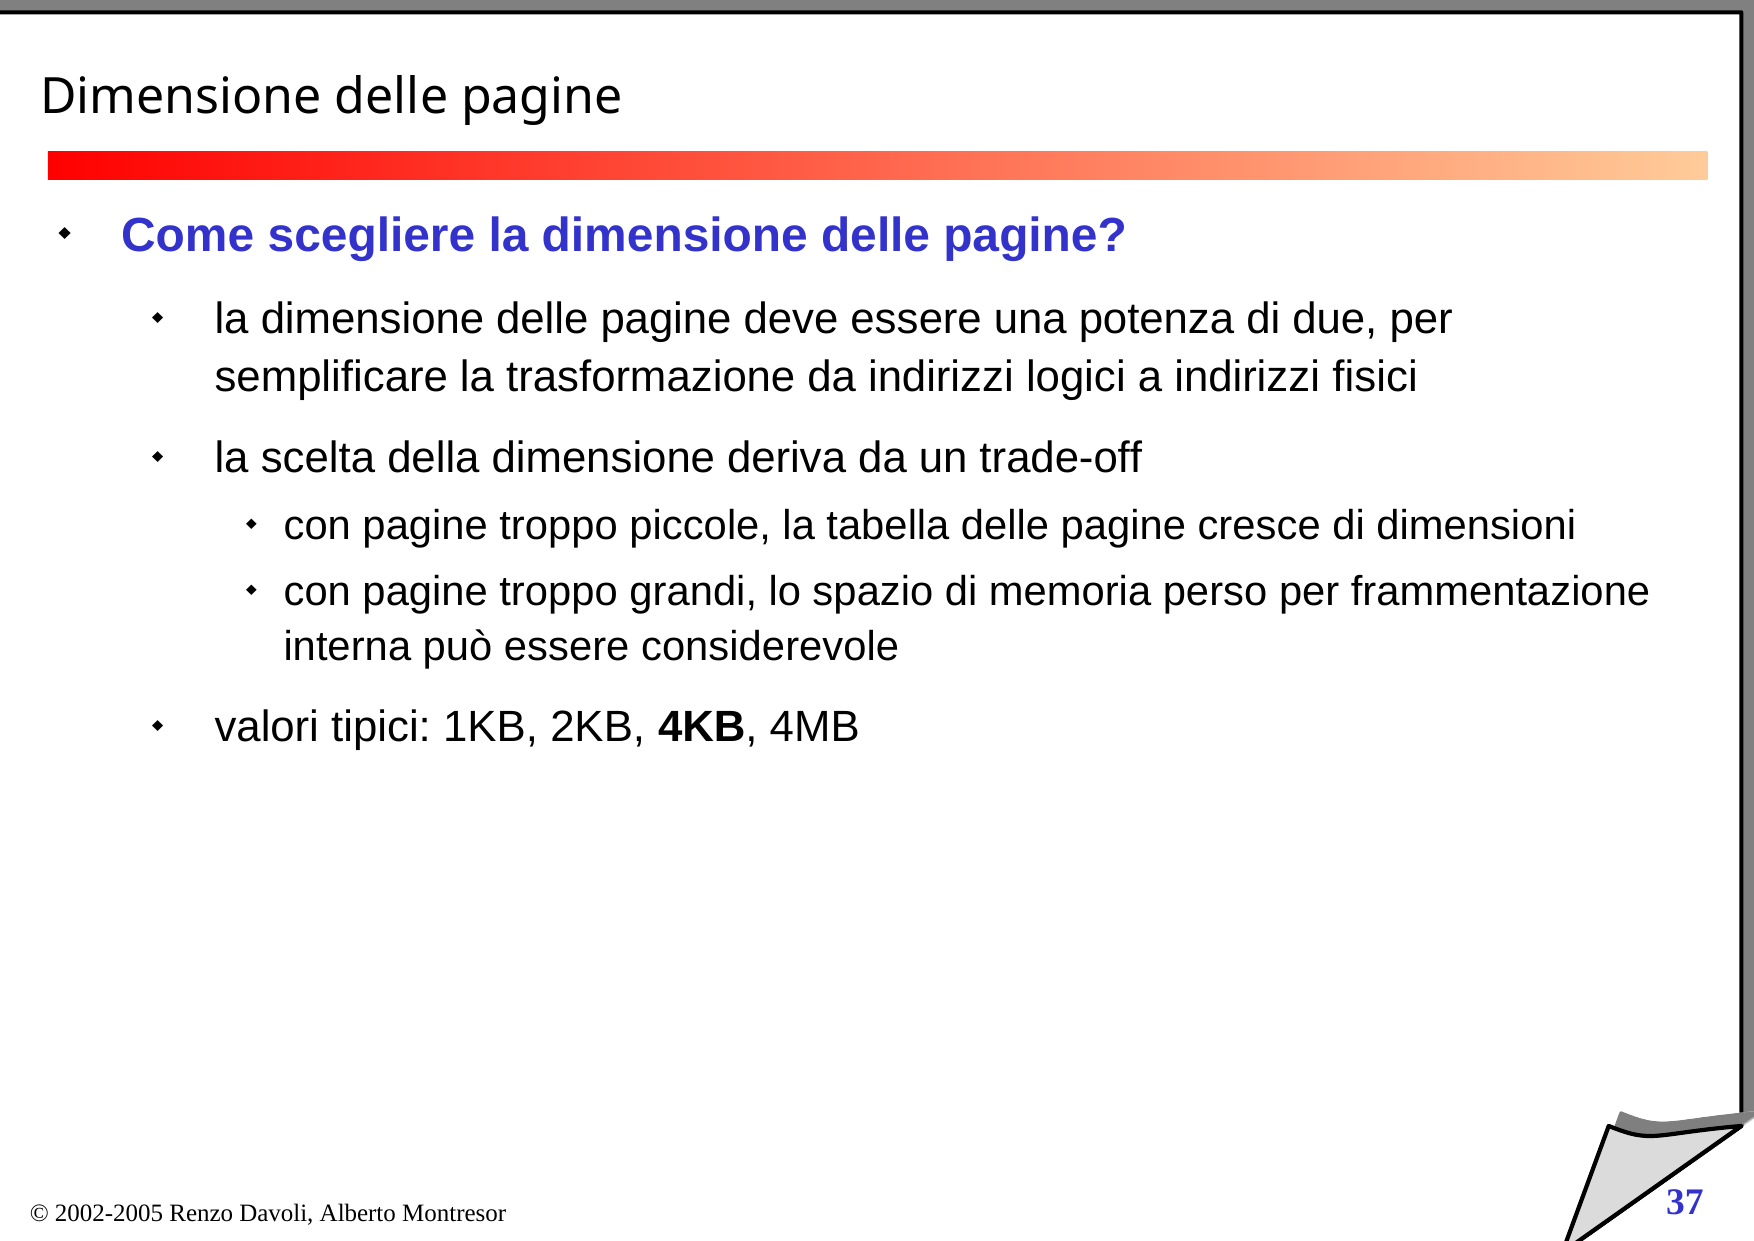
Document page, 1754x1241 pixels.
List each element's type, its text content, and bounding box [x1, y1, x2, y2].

list Come scegliere la dimensione delle pagine? la dimensione delle pagine deve essere una potenza di due, per semplificare la trasformazione da indirizzi logici a indirizzi fisici la scelta della dimensione deriva da un trade-off con pagine troppo piccole, la tabella delle pagine cresce di dimensioni con pagine troppo grandi, lo spazio di memoria perso per frammentazione interna può essere considerevole valori tipici: 1KB, 2KB, 4KB, 4MB [58, 206, 1696, 868]
title Dimensione delle pagine [40, 49, 1714, 144]
